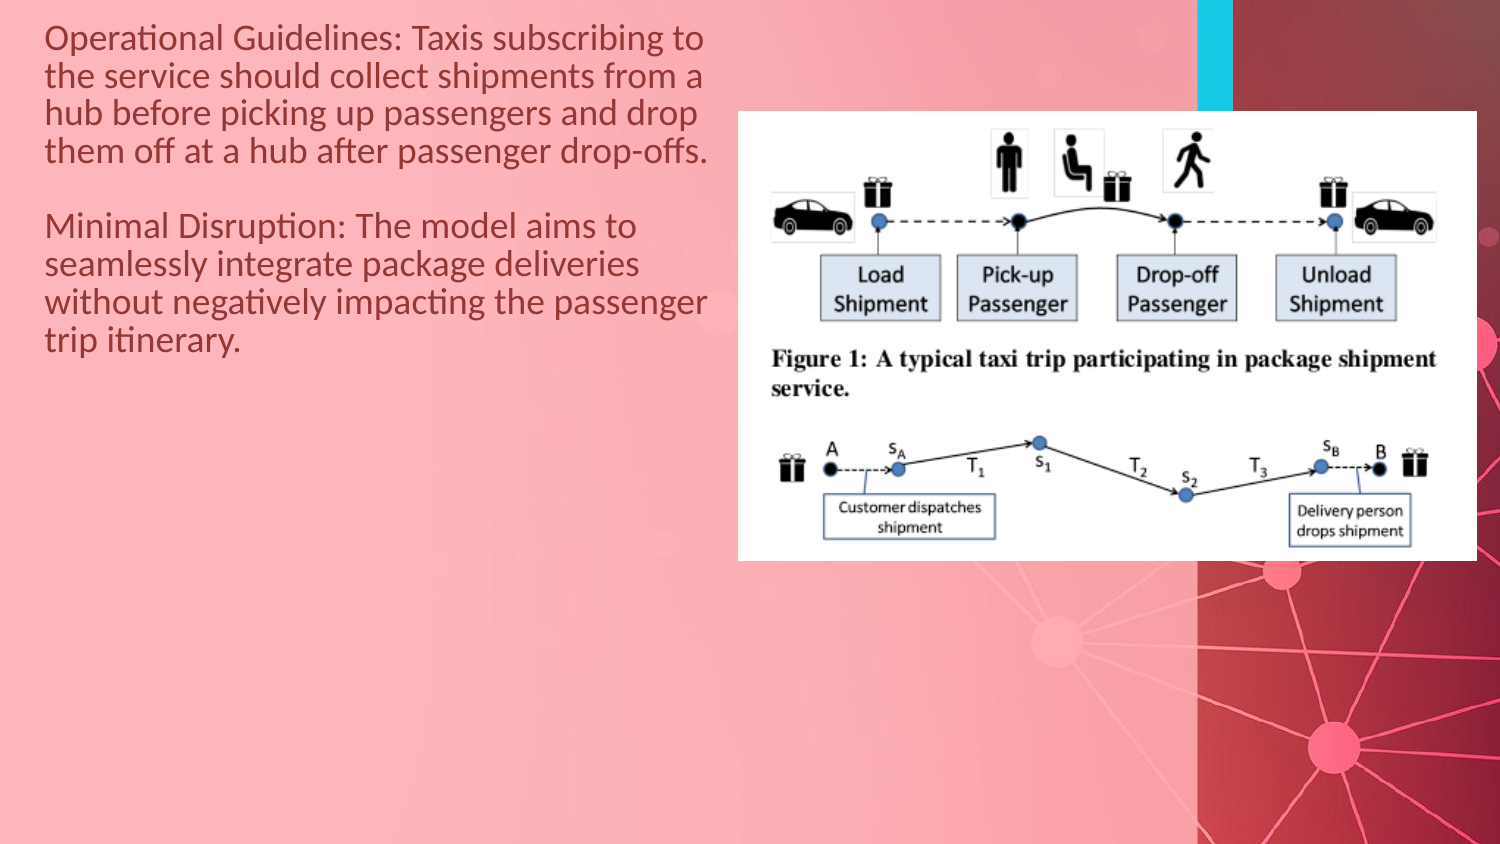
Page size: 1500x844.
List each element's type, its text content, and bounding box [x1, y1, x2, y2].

picture [0, 0, 1500, 844]
list Operational Guidelines: Taxis subscribing to the service should collect shipments from a hub before picking up passengers and drop them off at a hub after passenger drop-offs. Minimal Disruption: The model aims to seamlessly integrate package deliveries without negatively impacting the passenger trip itinerary. [29, 14, 768, 680]
